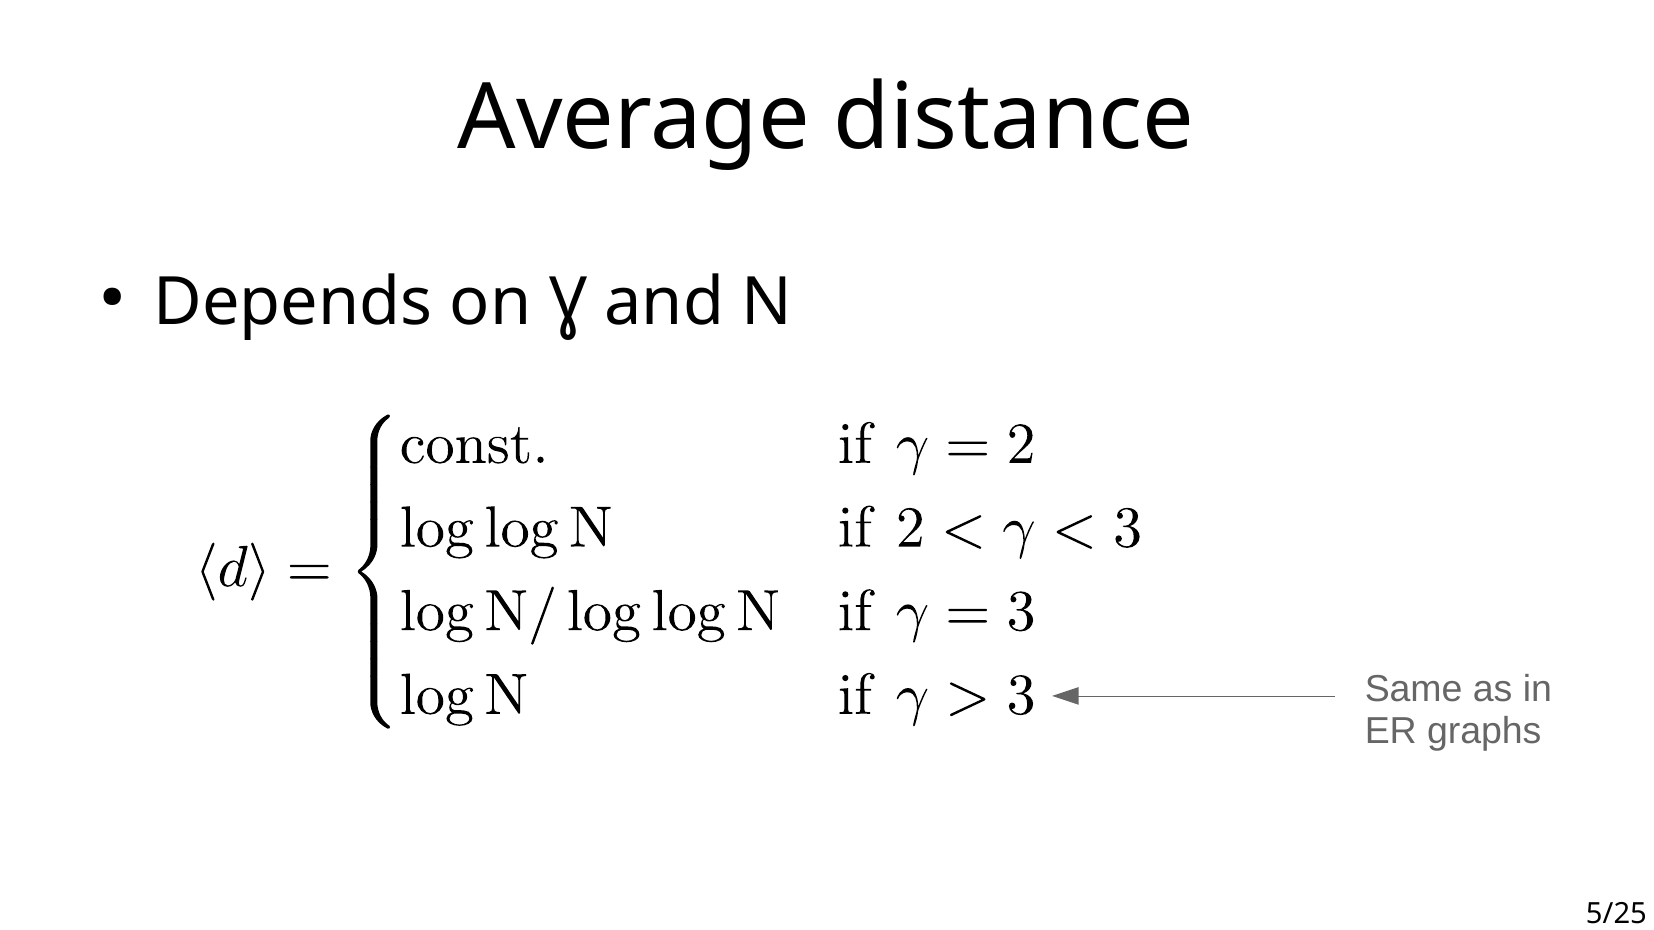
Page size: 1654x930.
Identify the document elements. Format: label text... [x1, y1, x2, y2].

text_box [195, 414, 1143, 729]
list Depends on Ɣ and N [82, 252, 1571, 793]
text_box Same as in ER graphs [1350, 660, 1591, 759]
title Average distance [82, 1, 1571, 225]
